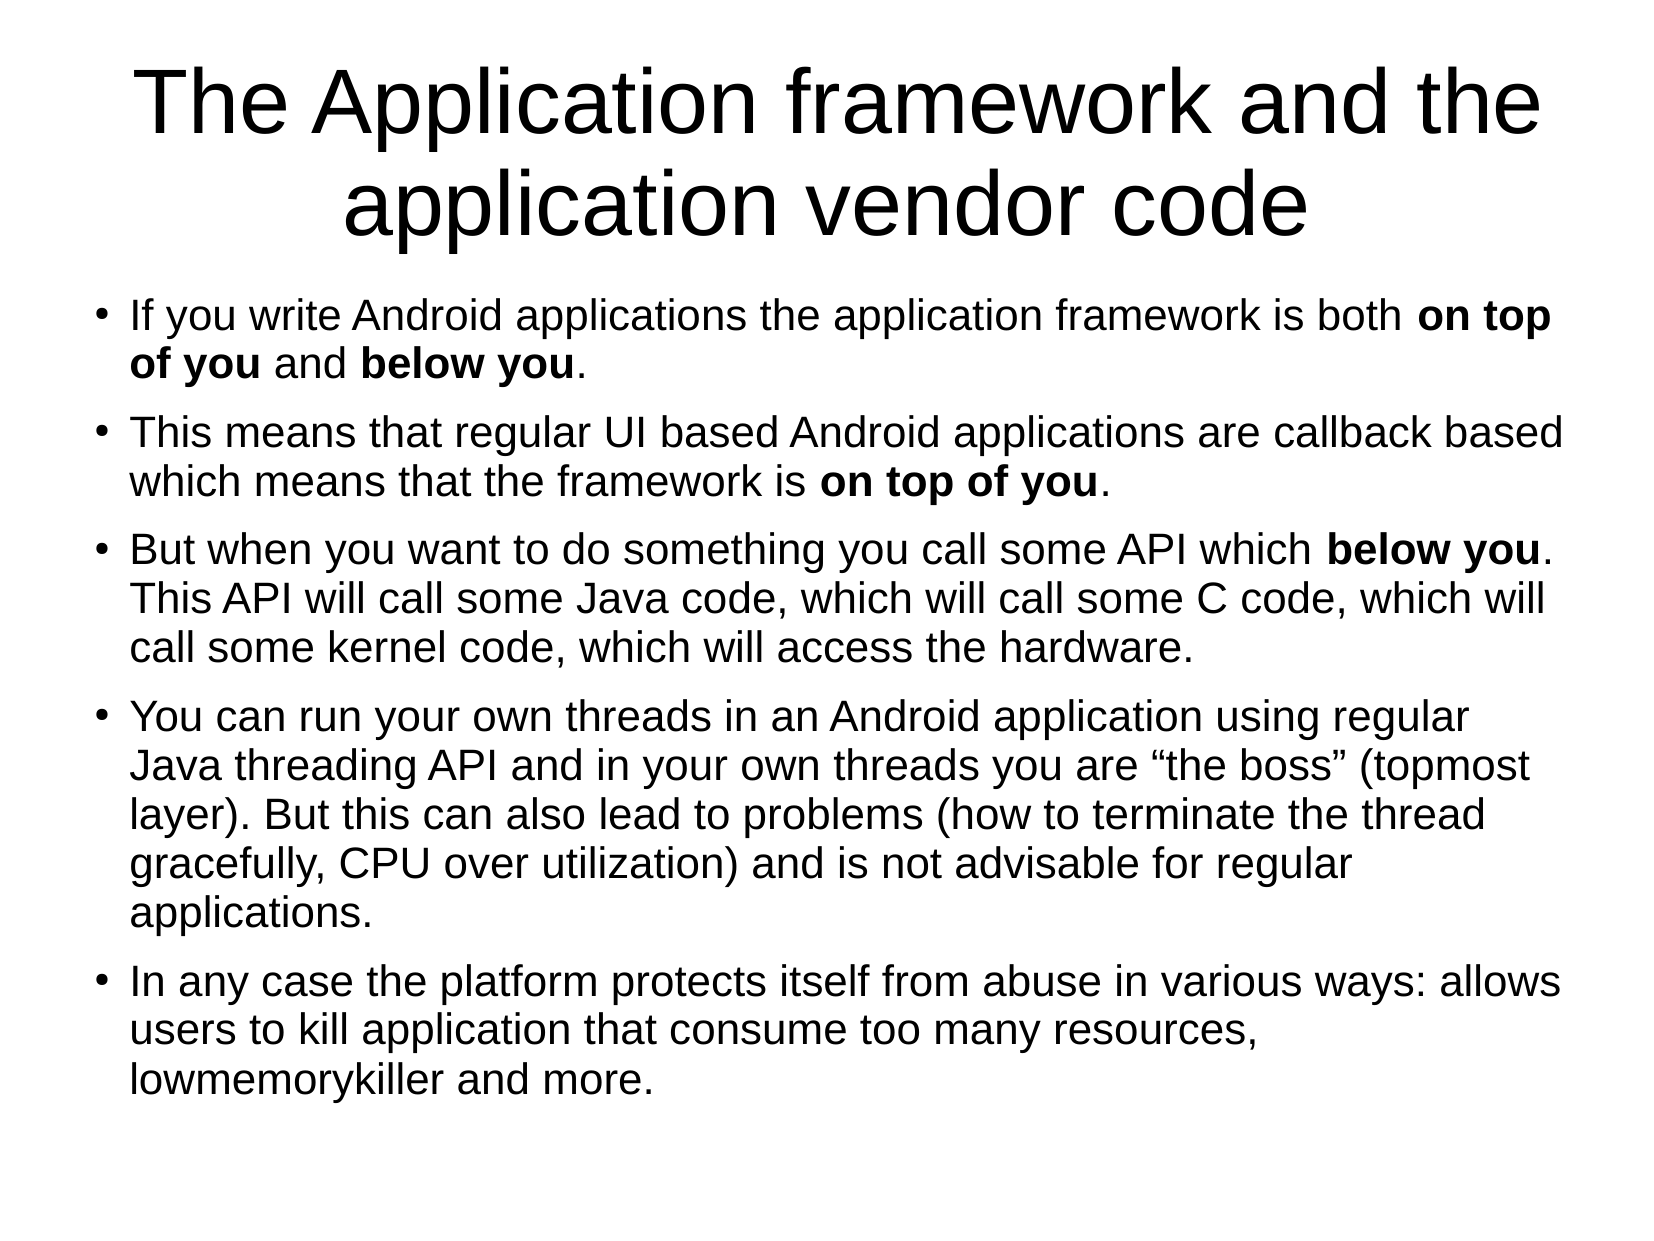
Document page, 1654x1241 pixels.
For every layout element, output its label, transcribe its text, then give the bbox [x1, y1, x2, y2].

list If you write Android applications the application framework is both on top of you and below you. This means that regular UI based Android applications are callback based which means that the framework is on top of you. But when you want to do something you call some API which below you. This API will call some Java code, which will call some C code, which will call some kernel code, which will access the hardware. You can run your own threads in an Android application using regular Java threading API and in your own threads you are “the boss” (topmost layer). But this can also lead to problems (how to terminate the thread gracefully, CPU over utilization) and is not advisable for regular applications. In any case the platform protects itself from abuse in various ways: allows users to kill application that consume too many resources, lowmemorykiller and more. [82, 290, 1571, 1109]
title The Application framework and the application vendor code [82, 49, 1571, 257]
